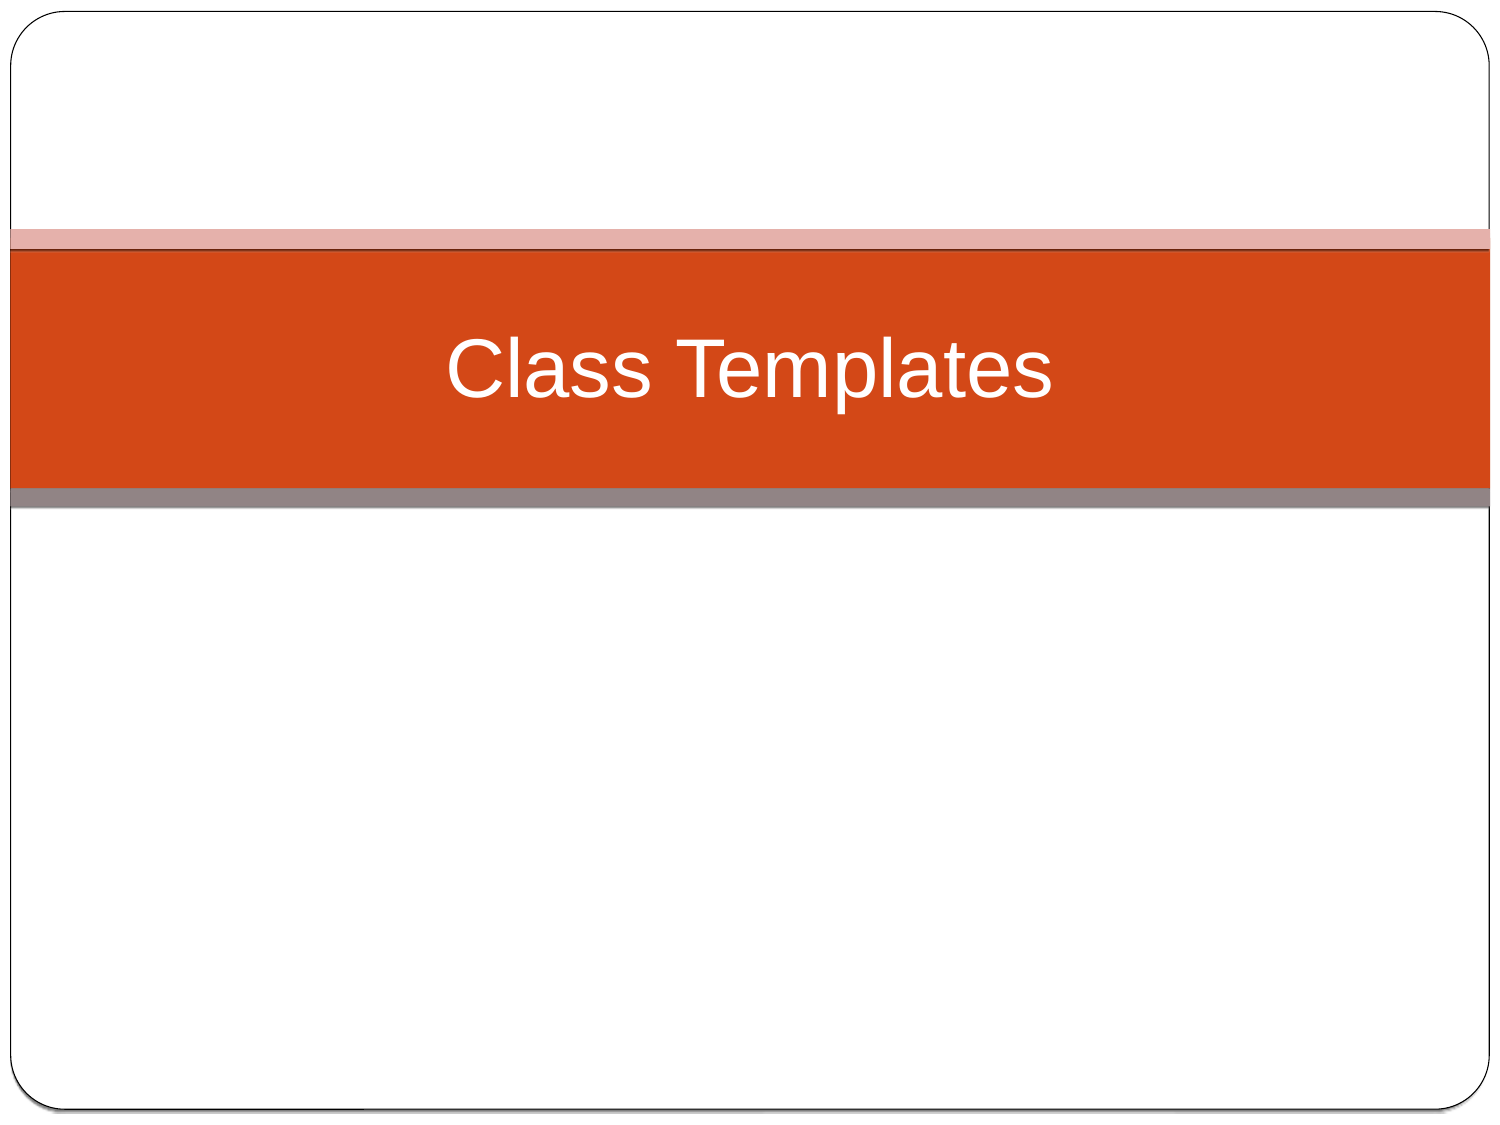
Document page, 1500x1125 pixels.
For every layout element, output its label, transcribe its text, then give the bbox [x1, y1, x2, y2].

title Class Templates [75, 247, 1425, 489]
